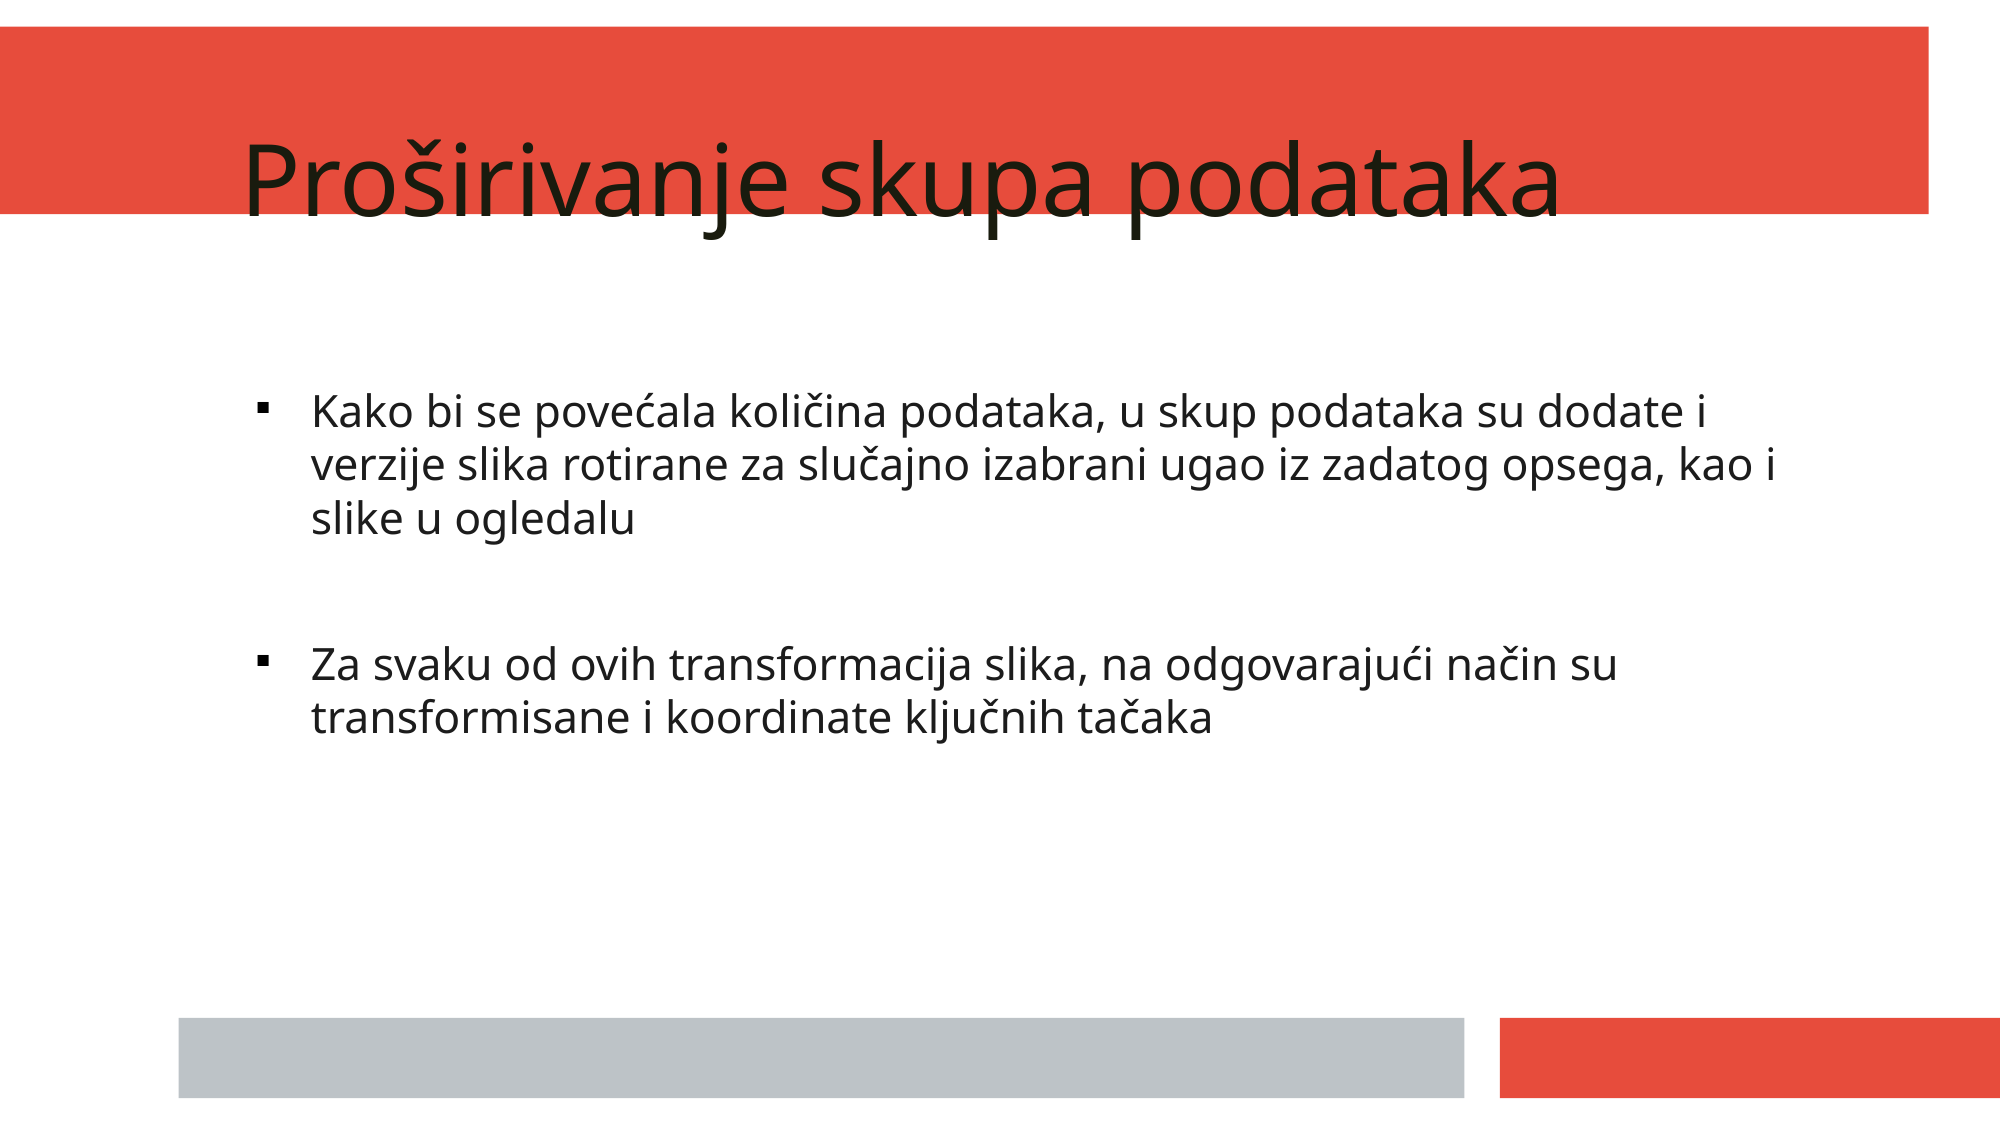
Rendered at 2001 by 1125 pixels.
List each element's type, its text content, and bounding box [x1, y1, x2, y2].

title Proširivanje skupa podataka [225, 112, 1800, 357]
list Kako bi se povećala količina podataka, u skup podataka su dodate i verzije slika rotirane za slučajno izabrani ugao iz zadatog opsega, kao i slike u ogledalu Za svaku od ovih transformacija slika, na odgovarajući način su transformisane i koordinate ključnih tačaka [225, 375, 1800, 963]
